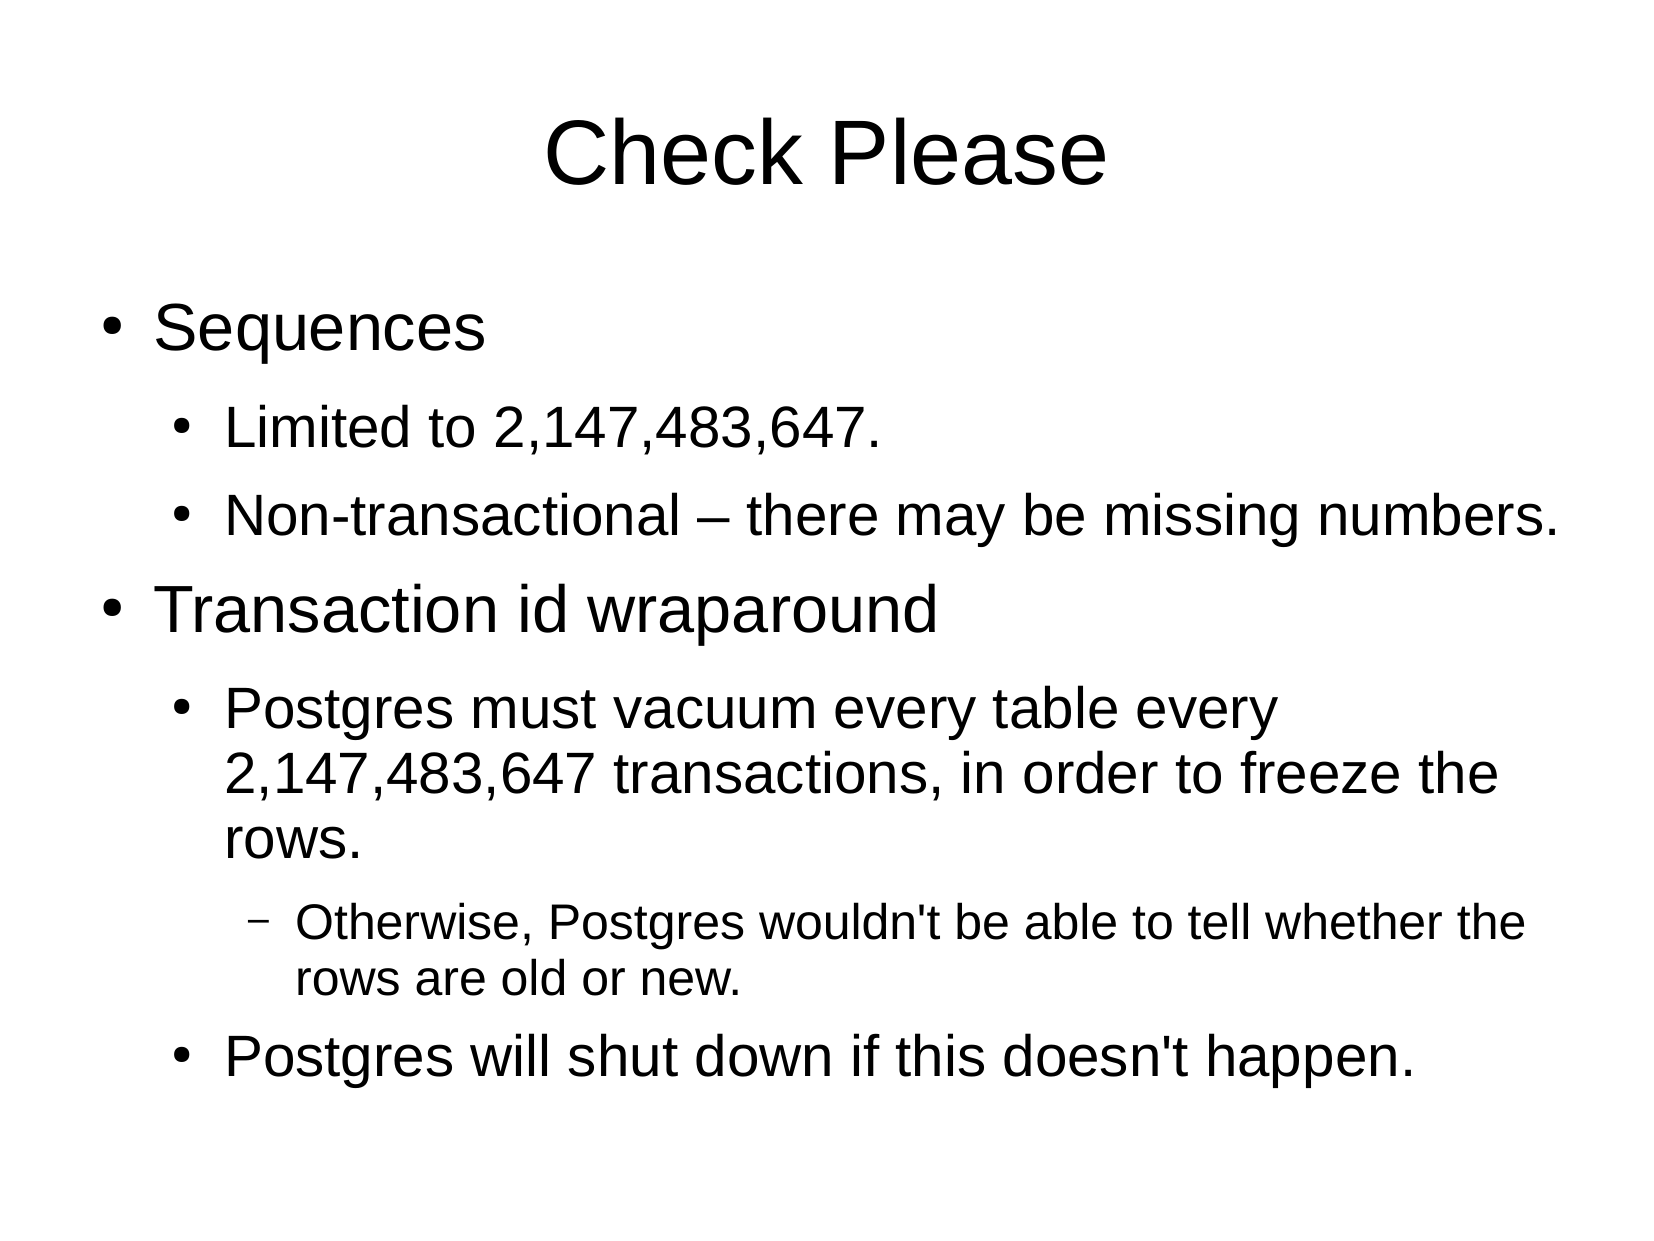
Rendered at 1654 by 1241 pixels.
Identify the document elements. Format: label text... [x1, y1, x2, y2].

list Sequences Limited to 2,147,483,647. Non-transactional – there may be missing numbers. Transaction id wraparound Postgres must vacuum every table every 2,147,483,647 transactions, in order to freeze the rows. Otherwise, Postgres wouldn't be able to tell whether the rows are old or new. Postgres will shut down if this doesn't happen. [82, 290, 1571, 1109]
title Check Please [82, 56, 1571, 250]
